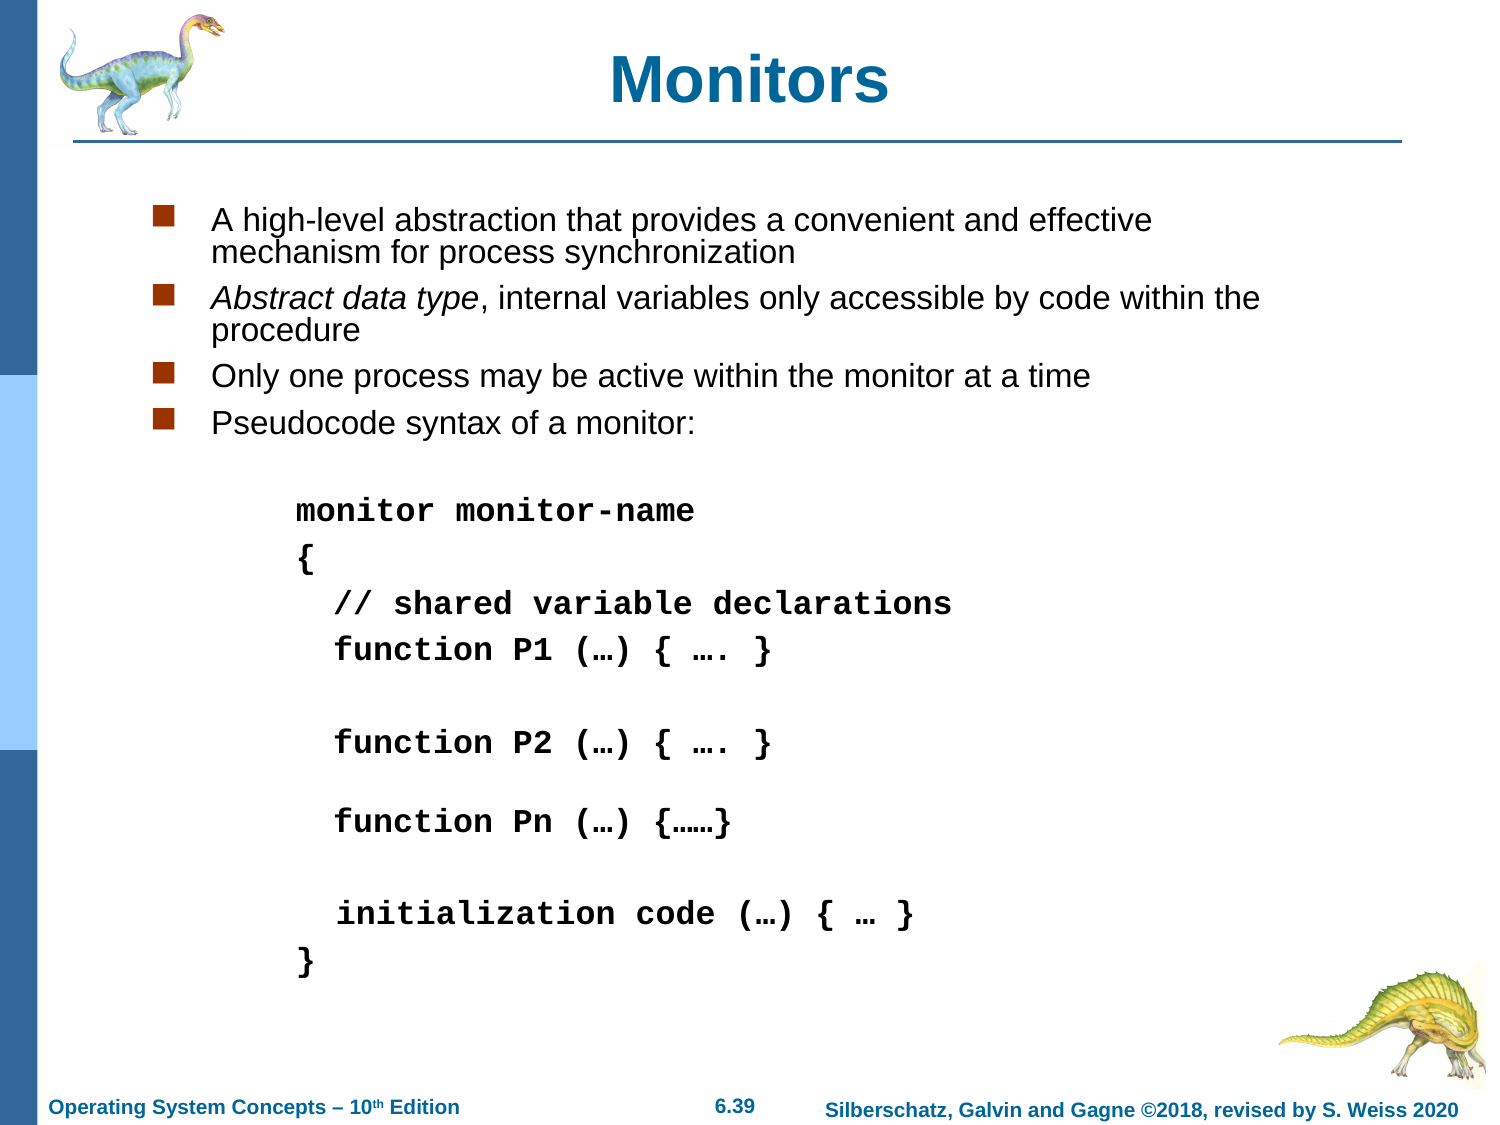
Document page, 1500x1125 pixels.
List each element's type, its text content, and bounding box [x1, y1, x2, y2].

list A high-level abstraction that provides a convenient and effective mechanism for process synchronization Abstract data type, internal variables only accessible by code within the procedure Only one process may be active within the monitor at a time Pseudocode syntax of a monitor: monitor monitor-name { // shared variable declarations function P1 (…) { …. } function P2 (…) { …. } function Pn (…) {……} initialization code (…) { … } } [140, 198, 1329, 996]
picture [1275, 959, 1486, 1090]
title Monitors [75, 28, 1426, 124]
picture [46, 0, 243, 149]
